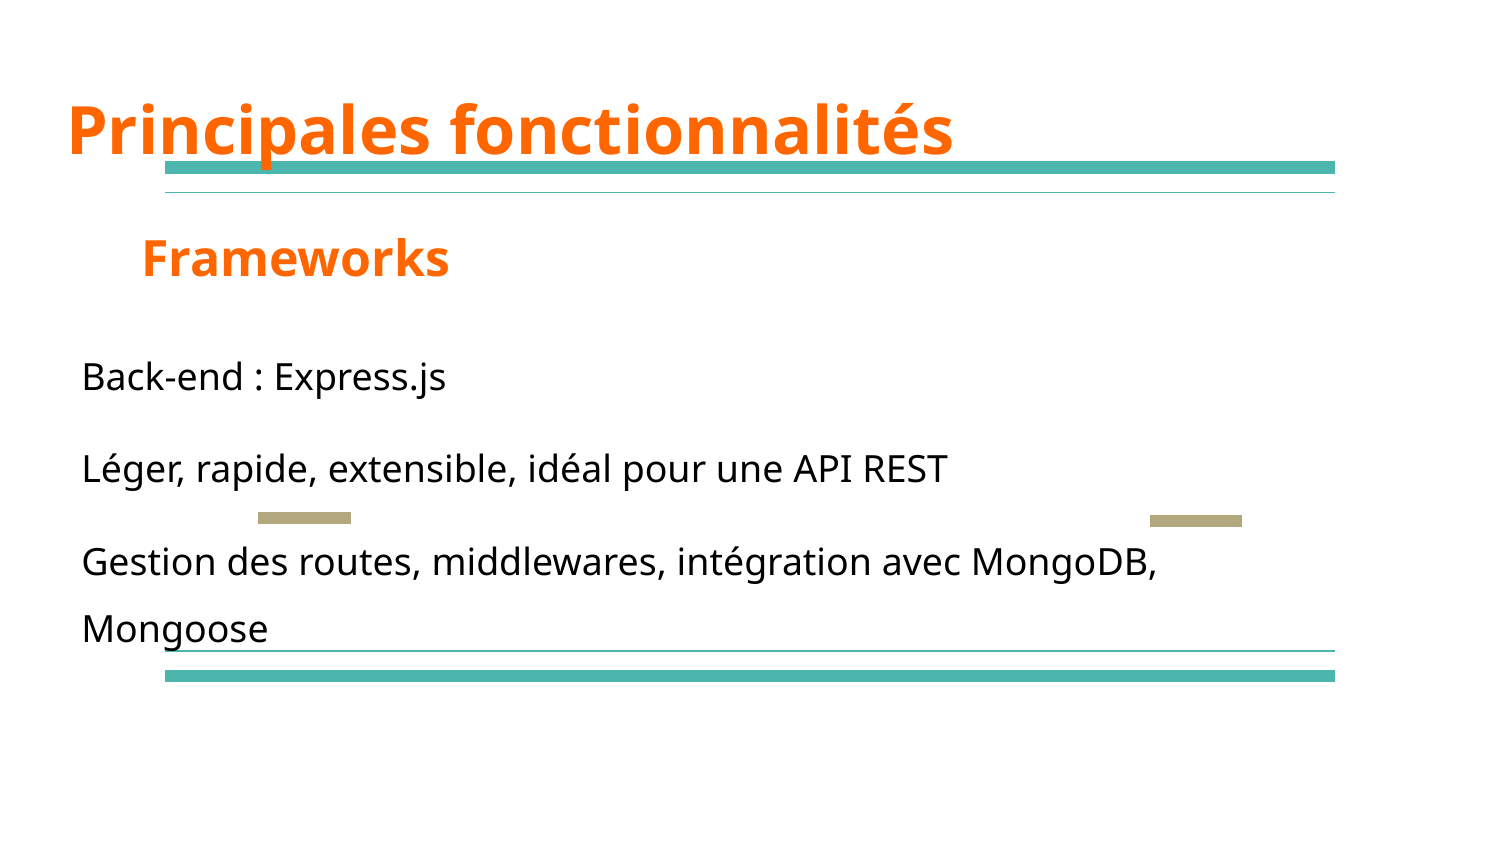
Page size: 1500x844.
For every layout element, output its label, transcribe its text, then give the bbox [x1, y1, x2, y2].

list Back-end : Express.js Léger, rapide, extensible, idéal pour une API REST Gestion des routes, middlewares, intégration avec MongoDB, Mongoose [66, 315, 1349, 690]
title Principales fonctionnalités [51, 72, 1449, 189]
title Frameworks [51, 211, 1449, 293]
